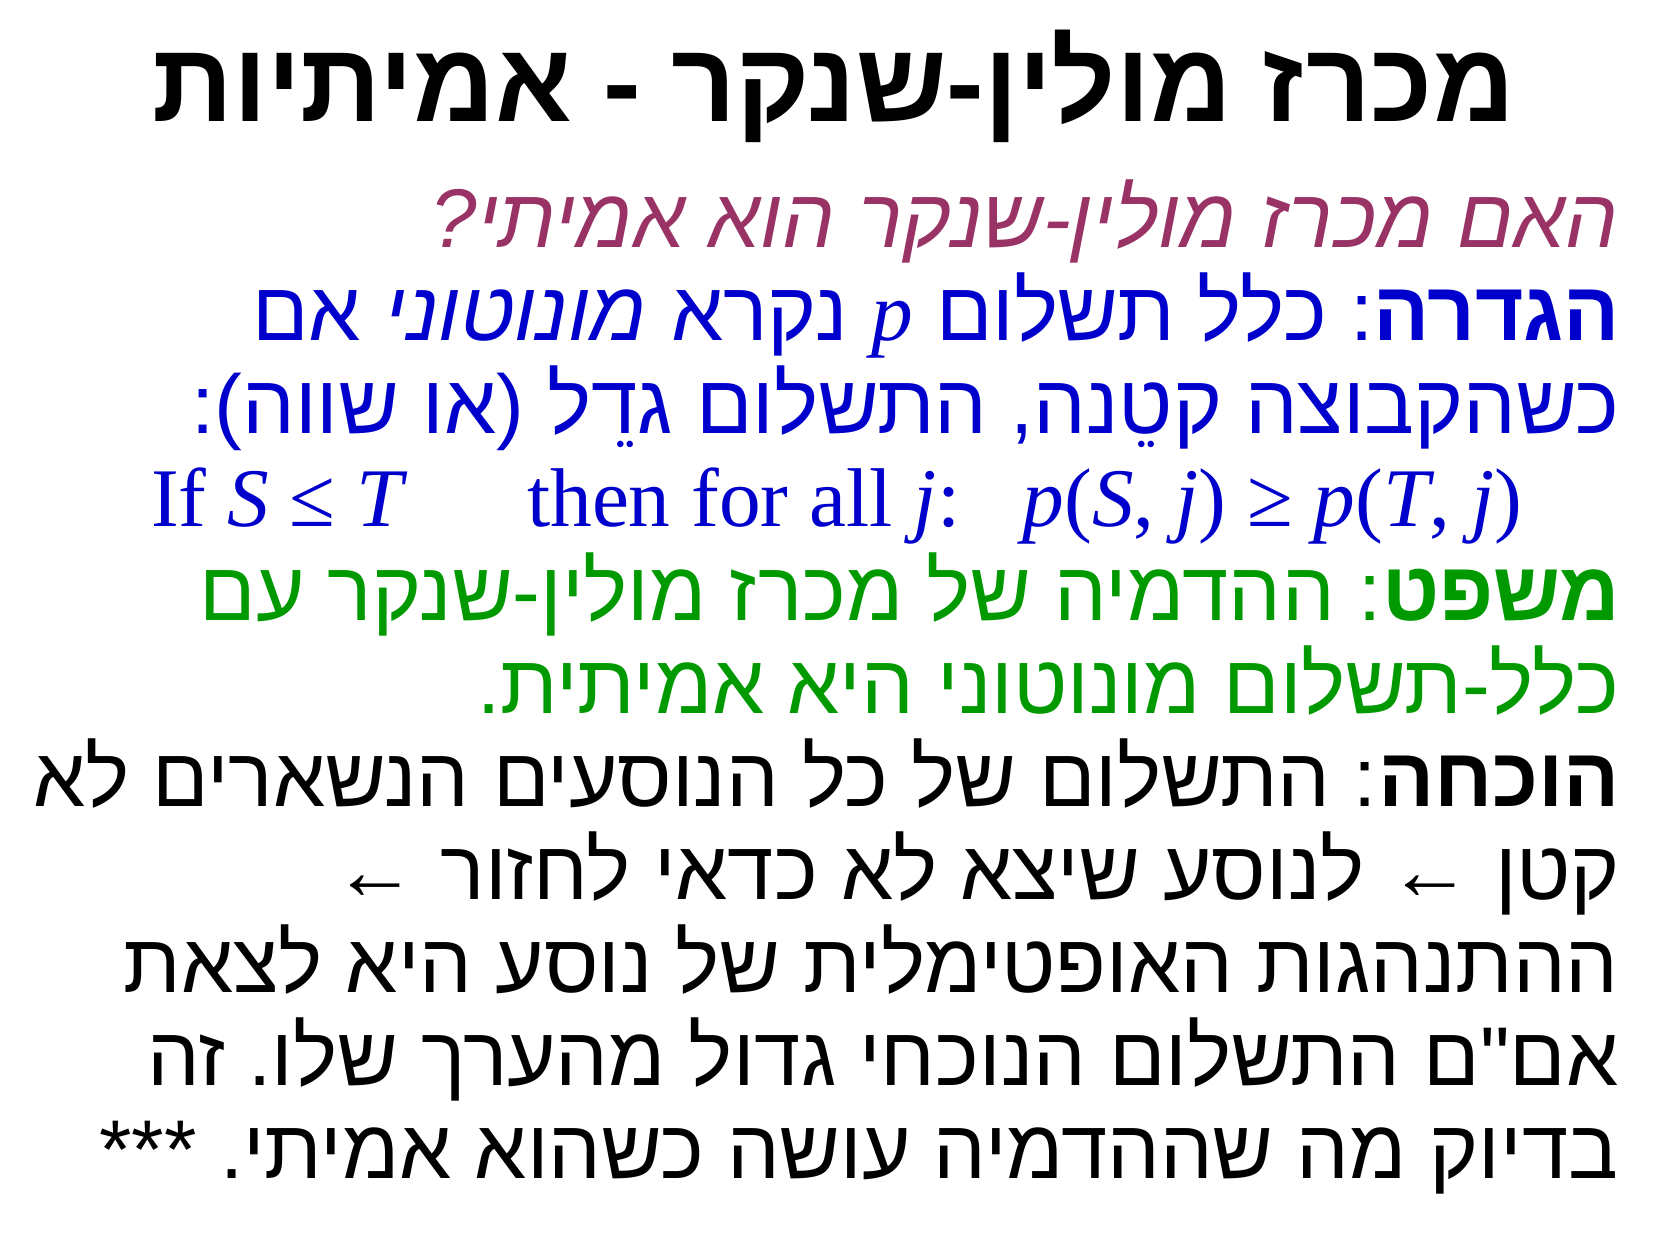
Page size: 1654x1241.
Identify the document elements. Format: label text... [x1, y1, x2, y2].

text_box האם מכרז מולין-שנקר הוא אמיתי? הגדרה: כלל תשלום p נקרא מונוטוני אם כשהקבוצה קטֵנה, התשלום גדֵל (או שווה): If S ≤ T then for all j: p(S, j) ≥ p(‎T, j) משפט: ההדמיה של מכרז מולין-שנקר עם כלל-תשלום מונוטוני היא אמיתית. הוכחה: התשלום של כל הנוסעים הנשארים לא קטן ← לנוסע שיצא לא כדאי לחזור ← ההתנהגות האופטימלית של נוסע היא לצאת אם"ם התשלום הנוכחי גדול מהערך שלו. זה בדיוק מה שההדמיה עושה כשהוא אמיתי. *** [15, 165, 1636, 1241]
title מכרז מולין-שנקר - אמיתיות [15, 15, 1654, 151]
